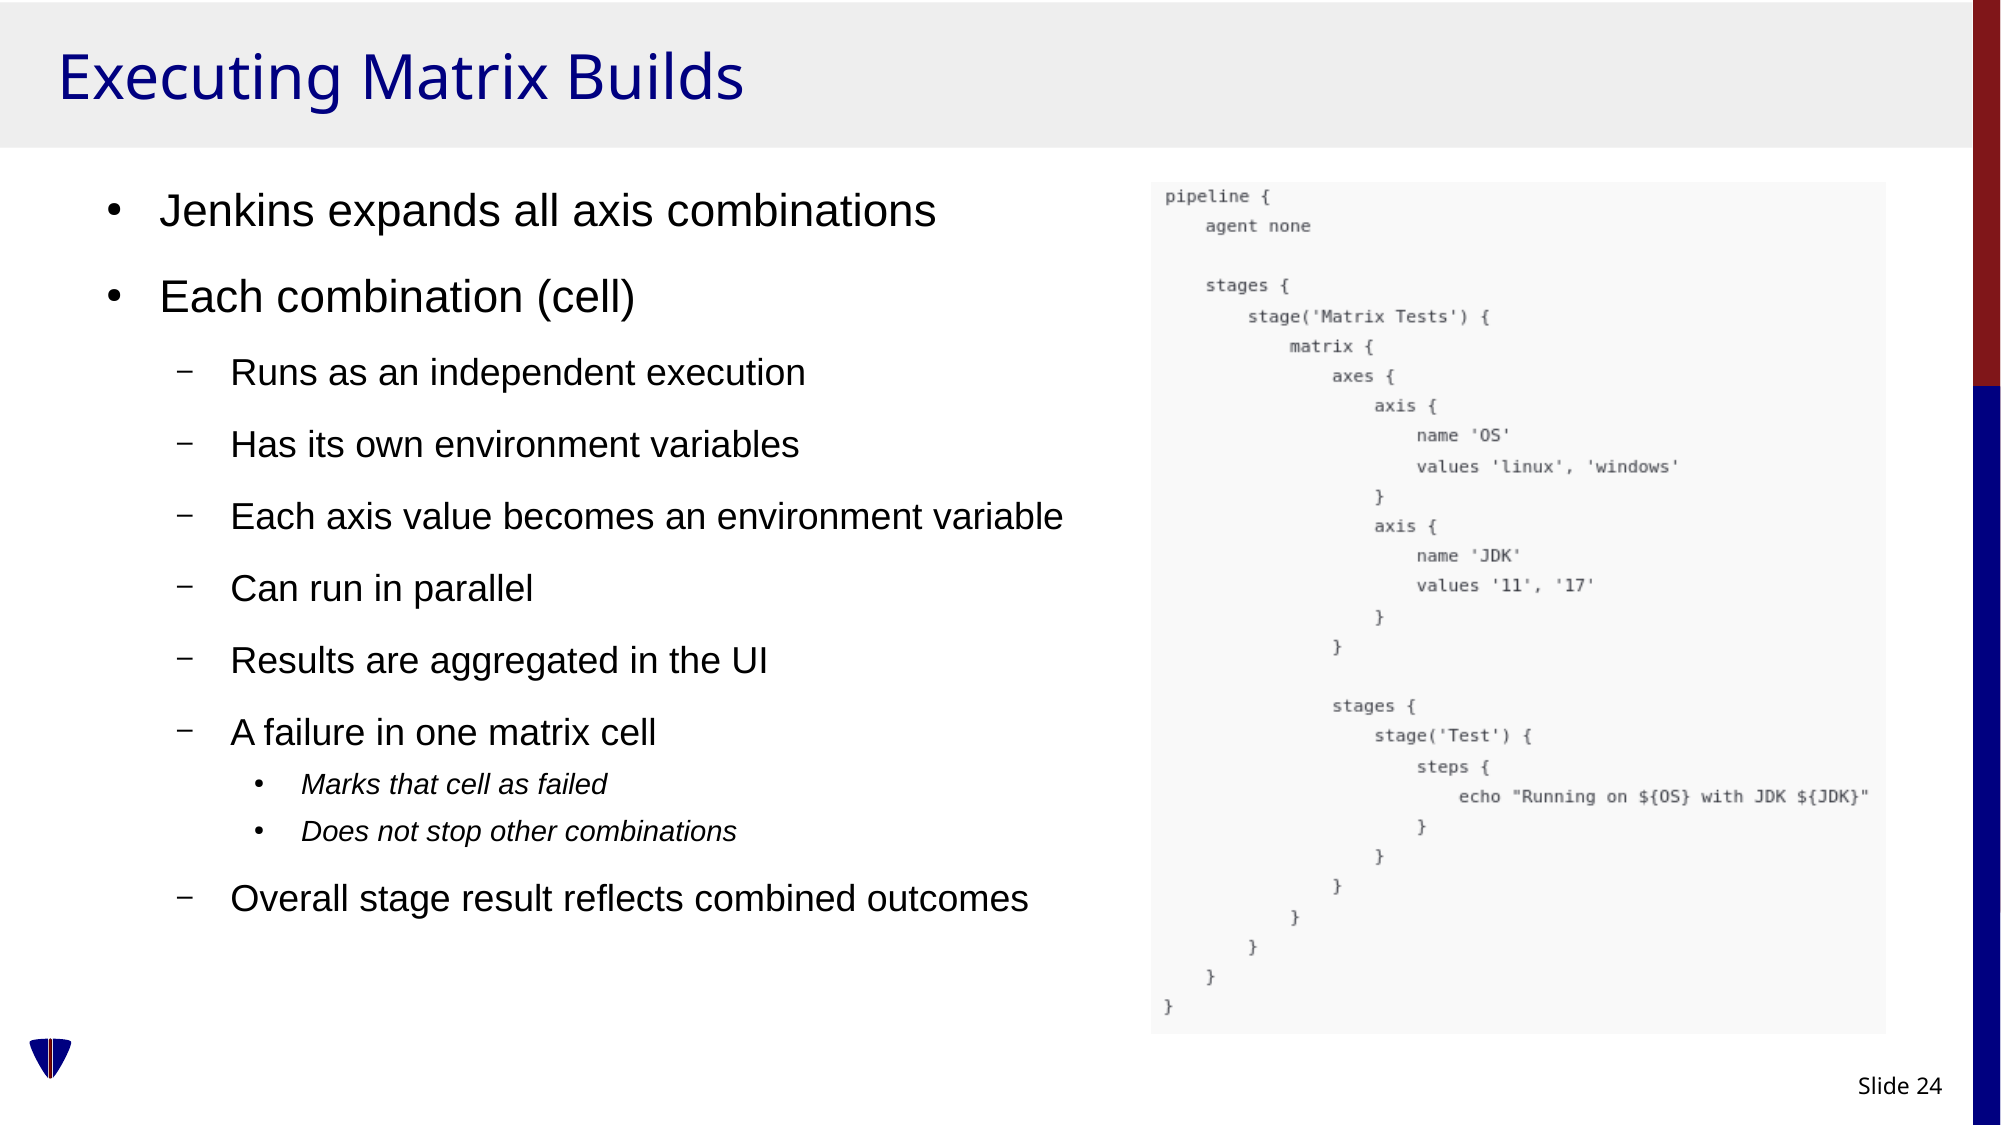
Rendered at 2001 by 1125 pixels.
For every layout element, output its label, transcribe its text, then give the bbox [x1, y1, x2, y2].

picture [1151, 182, 1886, 1034]
title Executing Matrix Builds [0, 2, 1973, 148]
list Jenkins expands all axis combinations Each combination (cell) Runs as an independent execution Has its own environment variables Each axis value becomes an environment variable Can run in parallel Results are aggregated in the UI A failure in one matrix cell Marks that cell as failed Does not stop other combinations Overall stage result reflects combined outcomes [88, 177, 1123, 1034]
